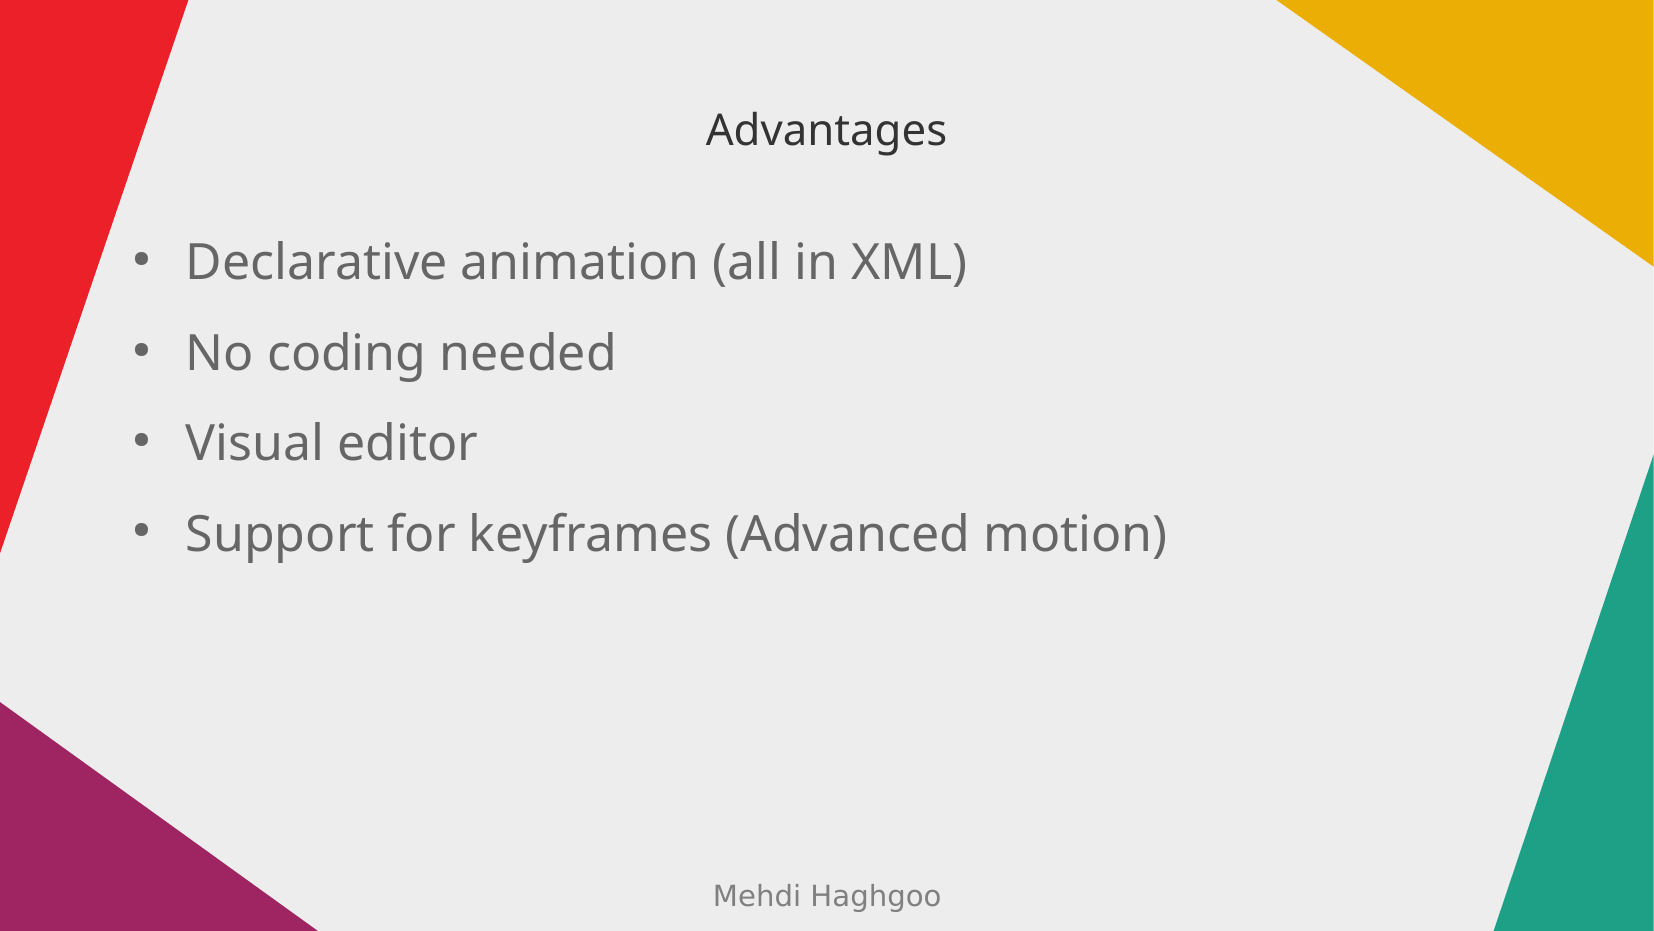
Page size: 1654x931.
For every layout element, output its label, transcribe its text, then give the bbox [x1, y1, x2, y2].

title Advantages [114, 54, 1539, 203]
list Declarative animation (all in XML) No coding needed Visual editor Support for keyframes (Advanced motion) [114, 226, 1539, 775]
